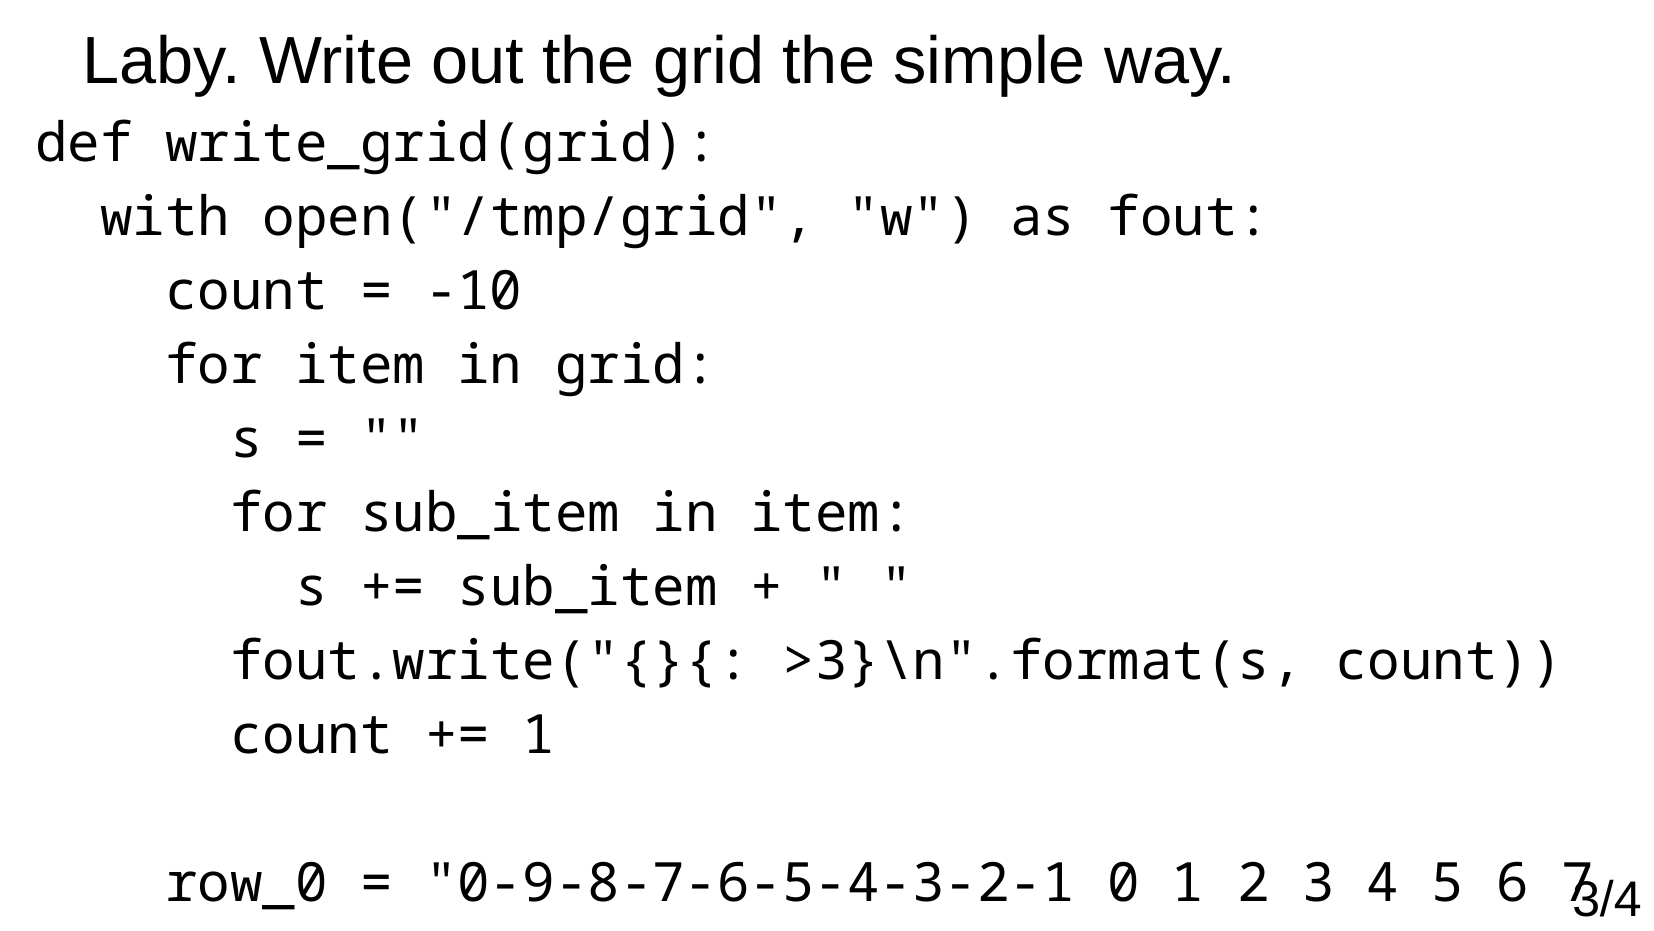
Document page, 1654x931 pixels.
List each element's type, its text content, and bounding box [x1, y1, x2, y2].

text_box def write_grid(grid): with open("/tmp/grid", "w") as fout: count = -10 for item in grid: s = "" for sub_item in item: s += sub_item + " " fout.write("{}{: >3}\n".format(s, count)) count += 1 row_0 = "0-9-8-7-6-5-4-3-2-1 0 1 2 3 4 5 6 7 8 9 10\n" fout.write(row_0) row_1 = " Y-Axis" fout.write(row_1) [35, 103, 1636, 918]
title Laby. Write out the grid the simple way. [82, 22, 1571, 98]
title 3/4 [1523, 871, 1642, 931]
